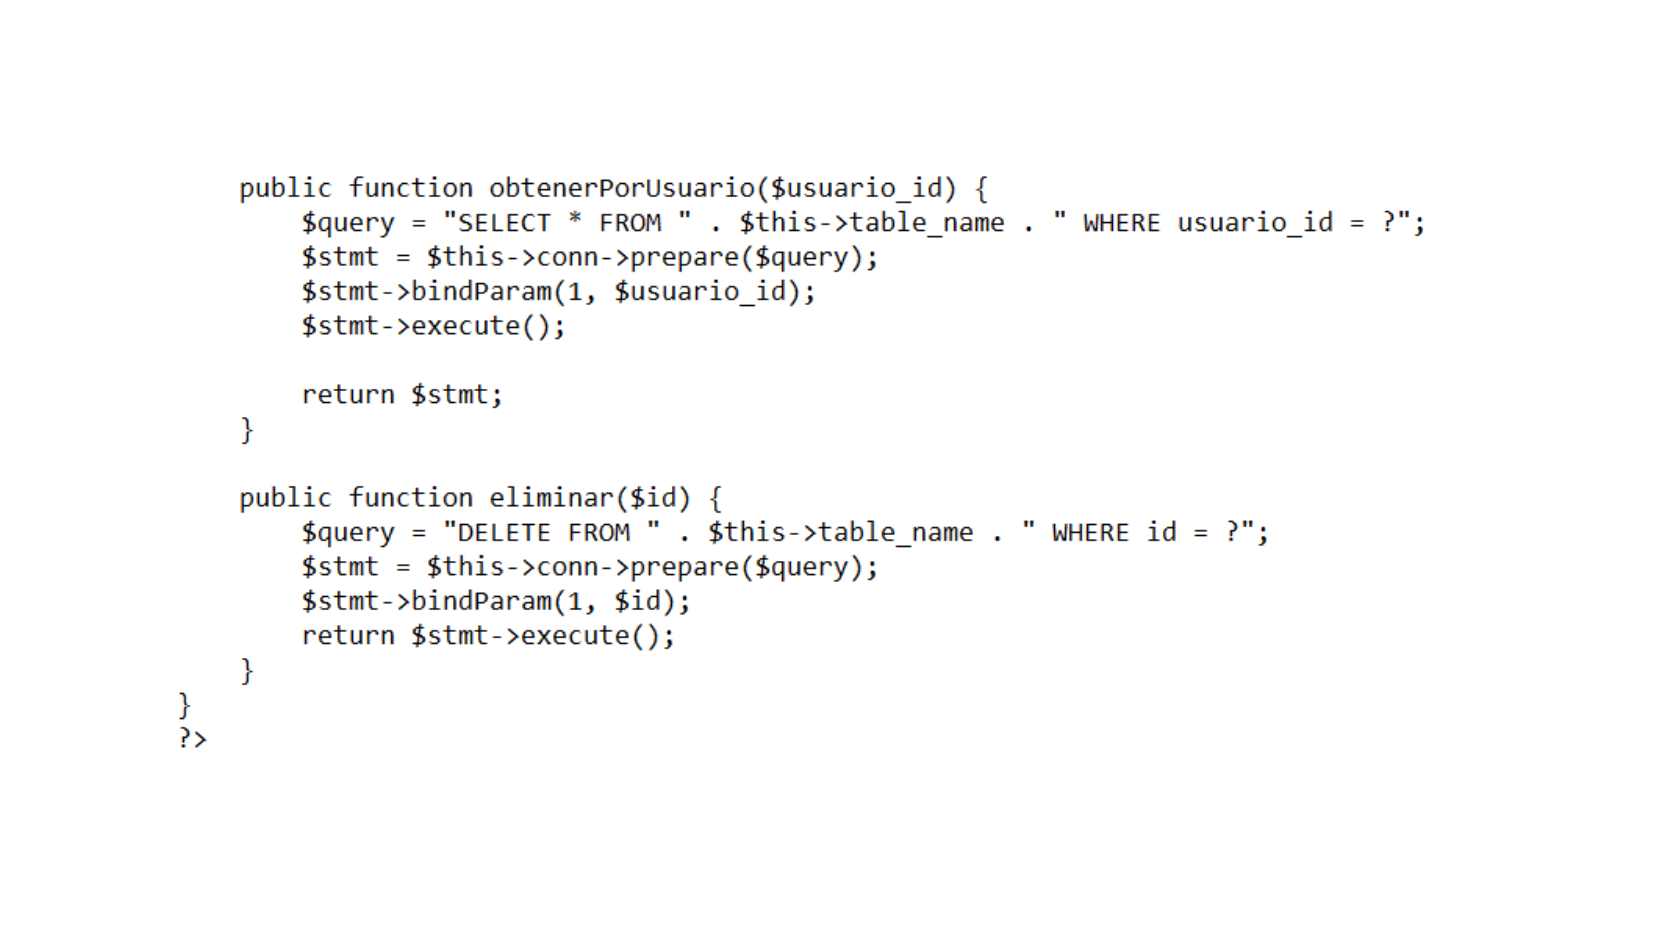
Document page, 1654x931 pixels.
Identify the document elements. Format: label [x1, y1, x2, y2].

picture [169, 147, 1506, 779]
